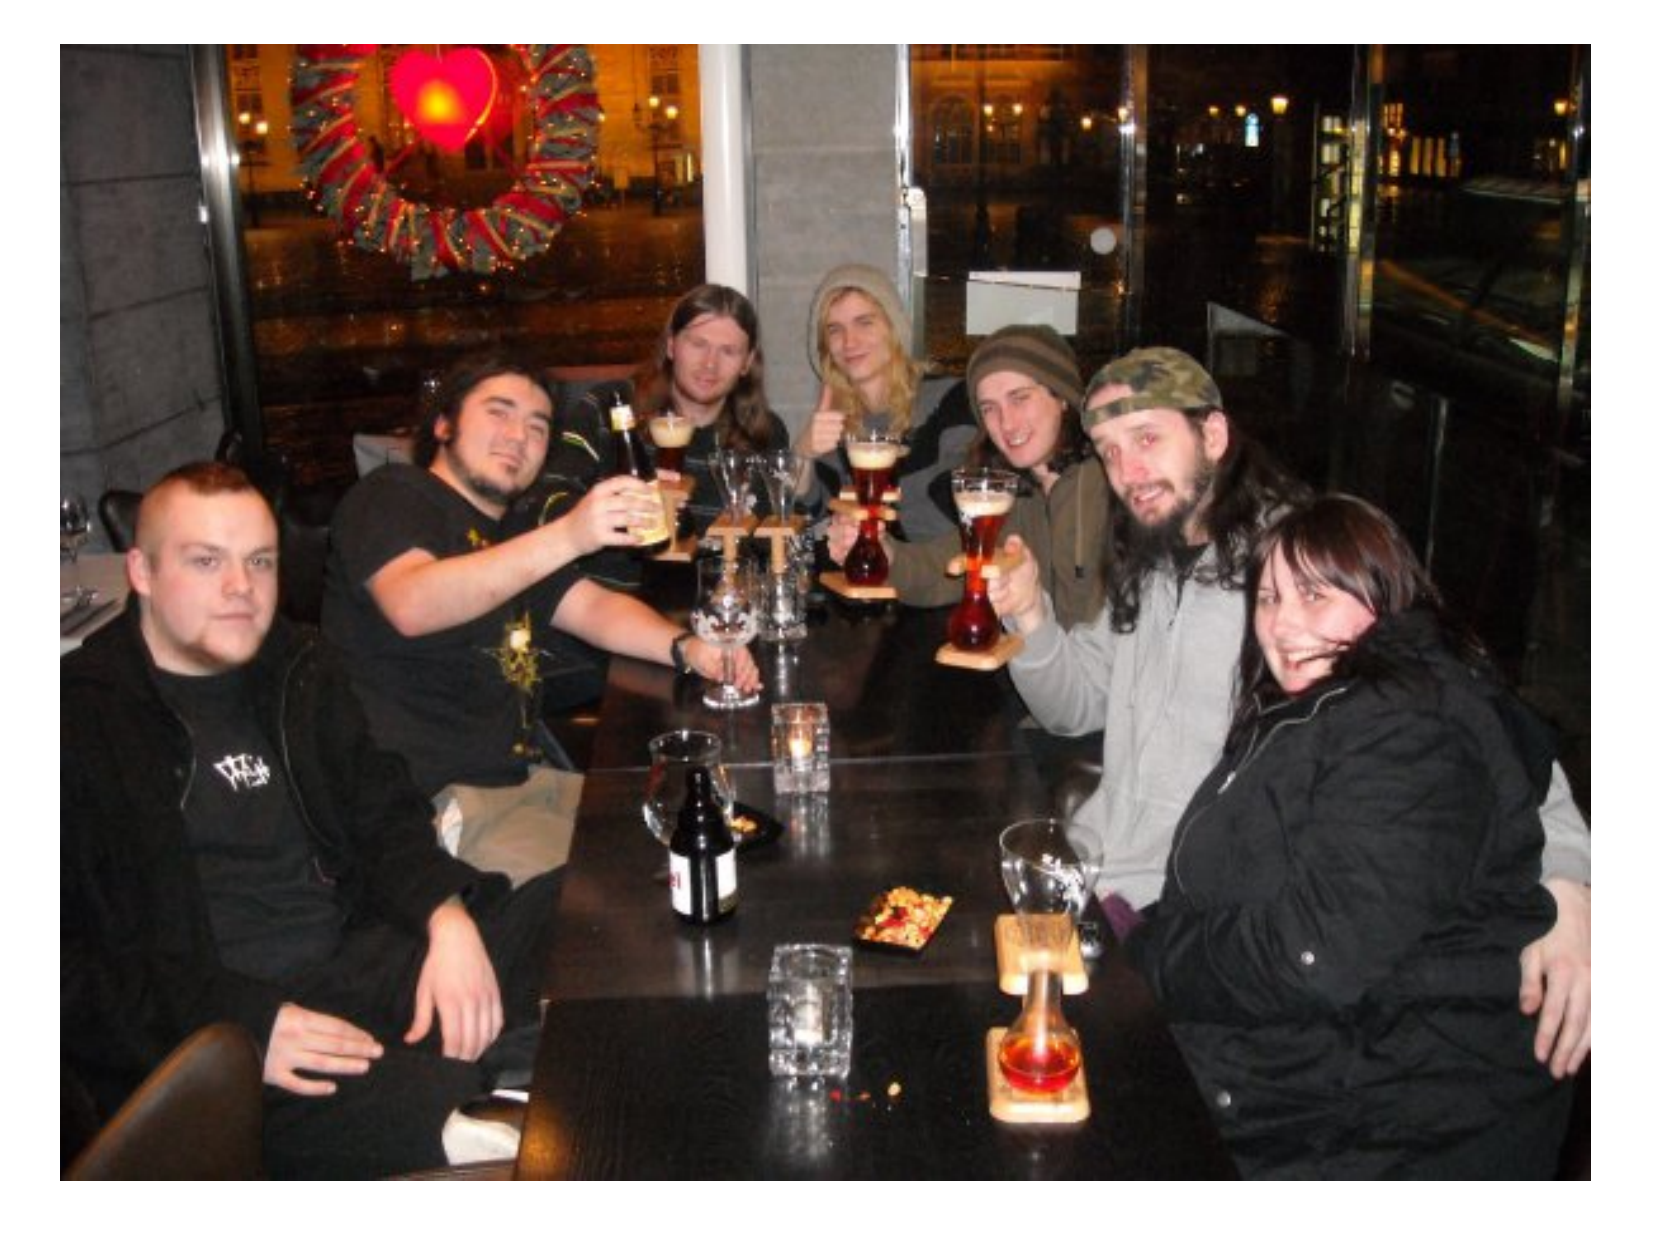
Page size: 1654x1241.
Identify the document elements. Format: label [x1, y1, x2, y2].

picture [60, 44, 1591, 1182]
